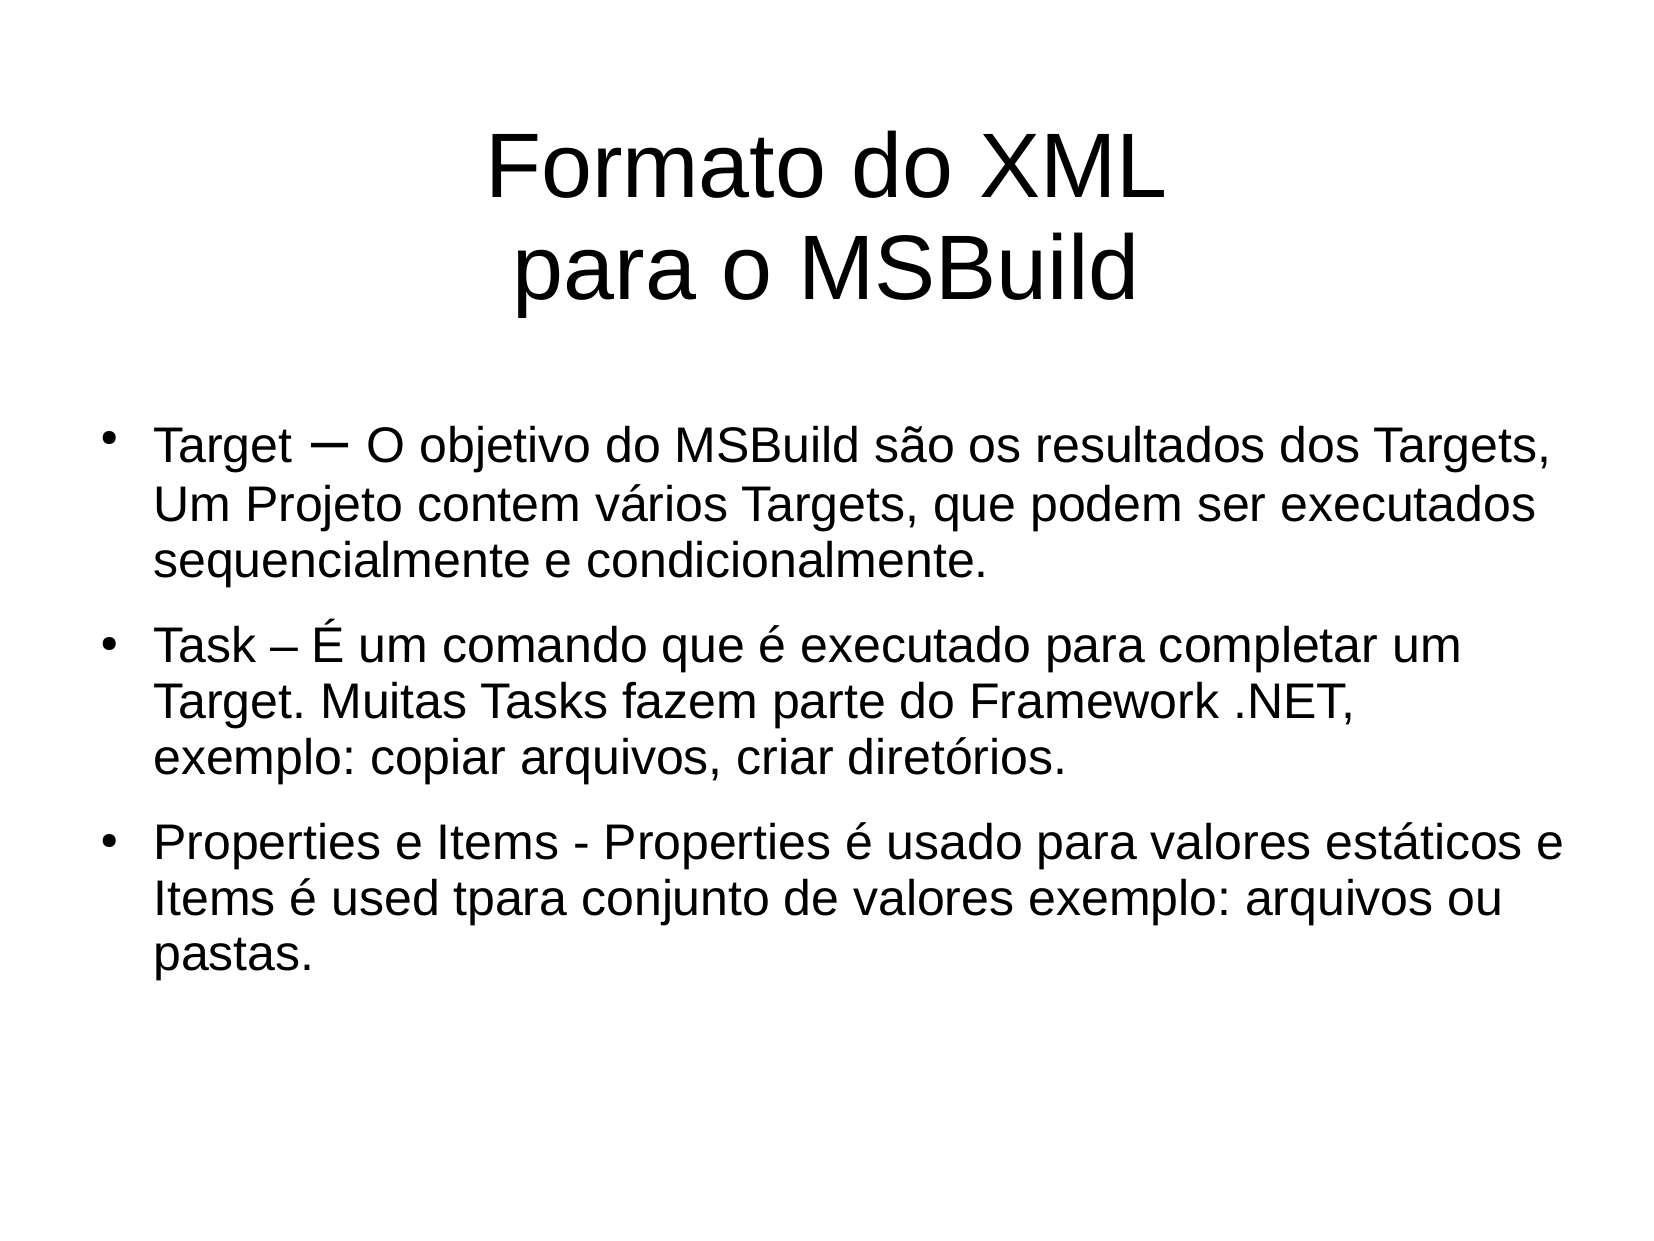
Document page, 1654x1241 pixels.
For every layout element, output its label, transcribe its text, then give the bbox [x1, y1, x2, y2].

list Target – O objetivo do MSBuild são os resultados dos Targets, Um Projeto contem vários Targets, que podem ser executados sequencialmente e condicionalmente. Task – É um comando que é executado para completar um Target. Muitas Tasks fazem parte do Framework .NET, exemplo: copiar arquivos, criar diretórios. Properties e Items - Properties é usado para valores estáticos e Items é used tpara conjunto de valores exemplo: arquivos ou pastas. [82, 401, 1571, 1075]
title Formato do XML para o MSBuild [82, 114, 1571, 320]
